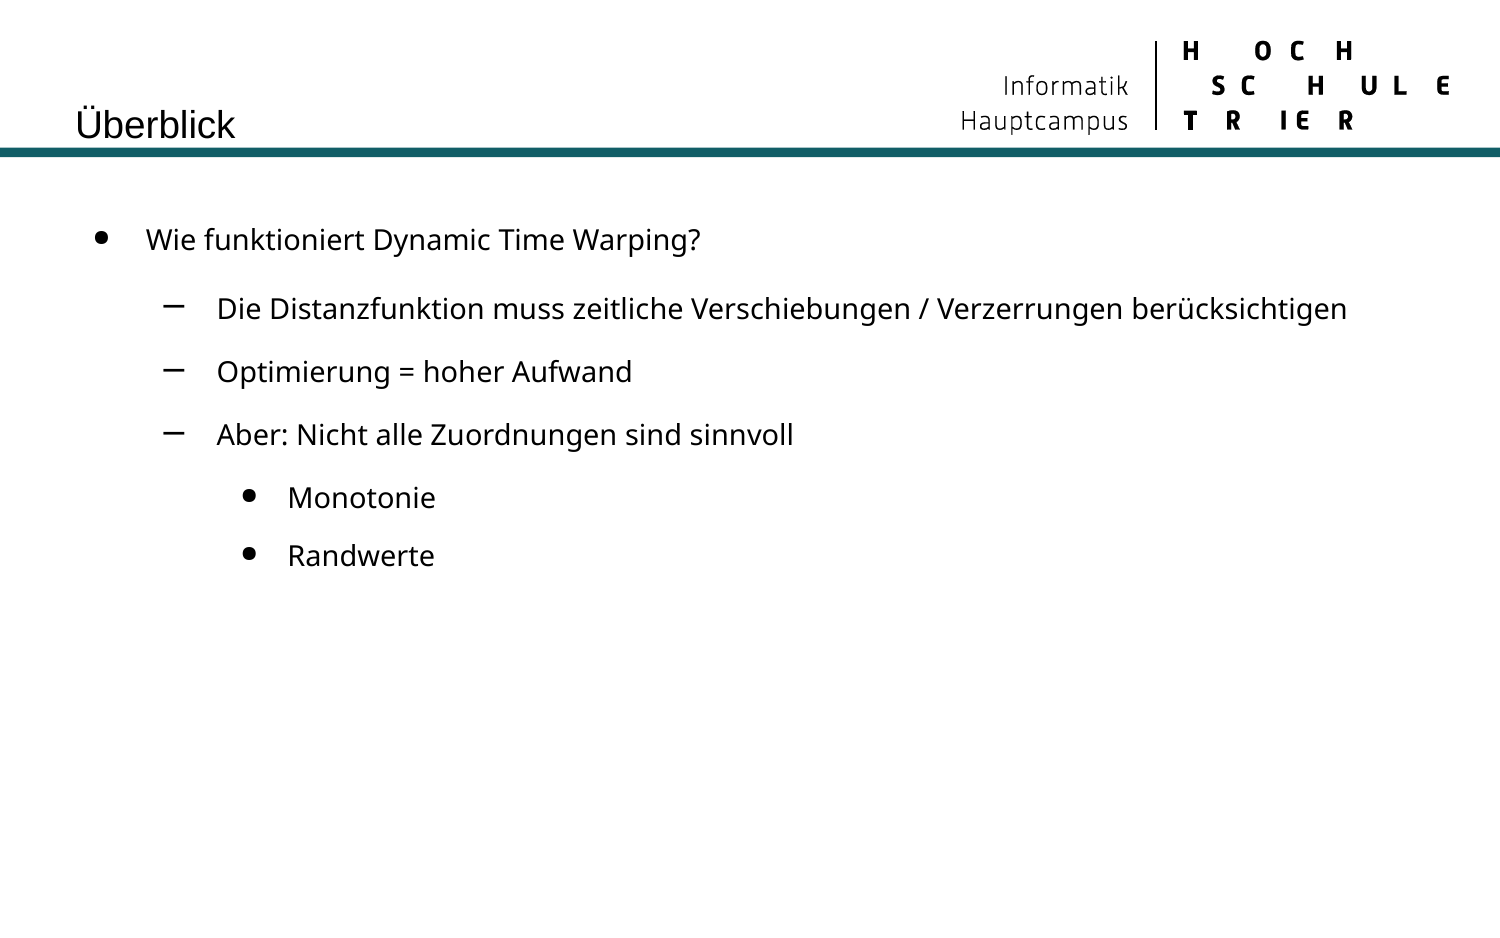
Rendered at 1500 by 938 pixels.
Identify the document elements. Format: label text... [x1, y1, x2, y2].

list Wie funktioniert Dynamic Time Warping? Die Distanzfunktion muss zeitliche Verschiebungen / Verzerrungen berücksichtigen Optimierung = hoher Aufwand Aber: Nicht alle Zuordnungen sind sinnvoll Monotonie Randwerte [75, 219, 1425, 863]
title Überblick [75, 37, 1425, 194]
